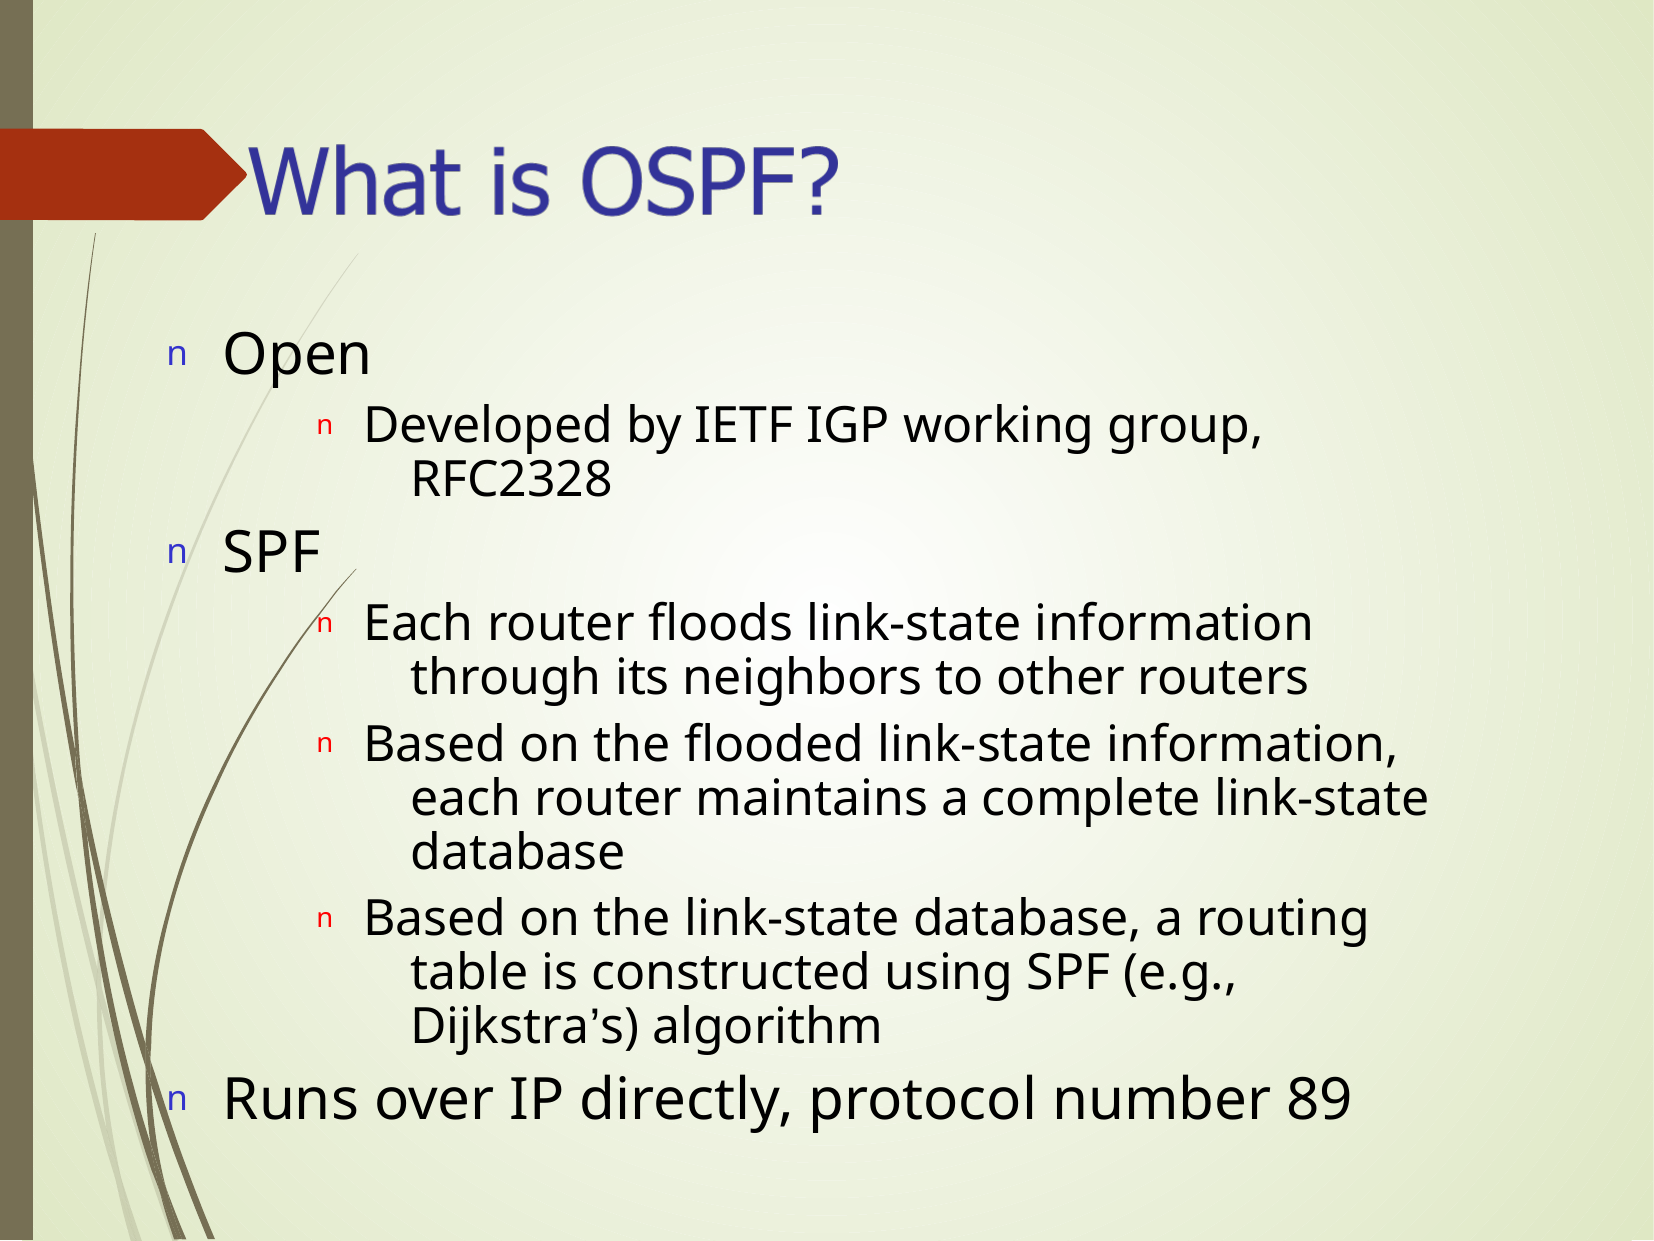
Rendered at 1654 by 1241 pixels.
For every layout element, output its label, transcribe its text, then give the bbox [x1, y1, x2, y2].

picture [192, 95, 896, 289]
text_box Open Developed by IETF IGP working group, RFC2328 SPF Each router floods link-state information through its neighbors to other routers Based on the flooded link-state information, each router maintains a complete link-state database Based on the link-state database, a routing table is constructed using SPF (e.g., Dijkstra’s) algorithm Runs over IP directly, protocol number 89 [152, 317, 1488, 1140]
